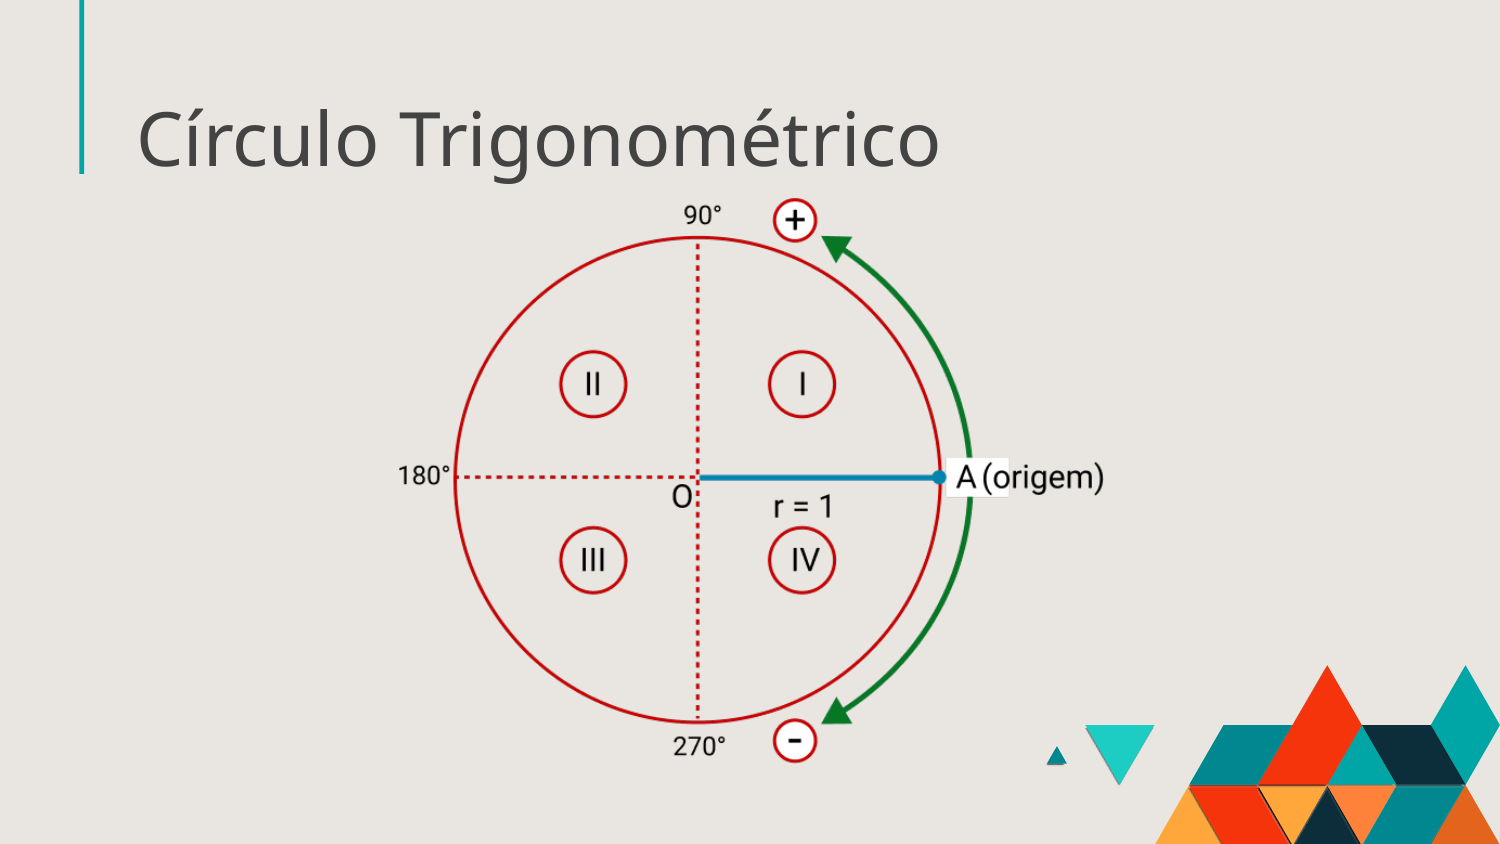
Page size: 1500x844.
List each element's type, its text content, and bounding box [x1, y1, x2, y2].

title Círculo Trigonométrico [121, 101, 1450, 197]
picture [394, 196, 1106, 794]
